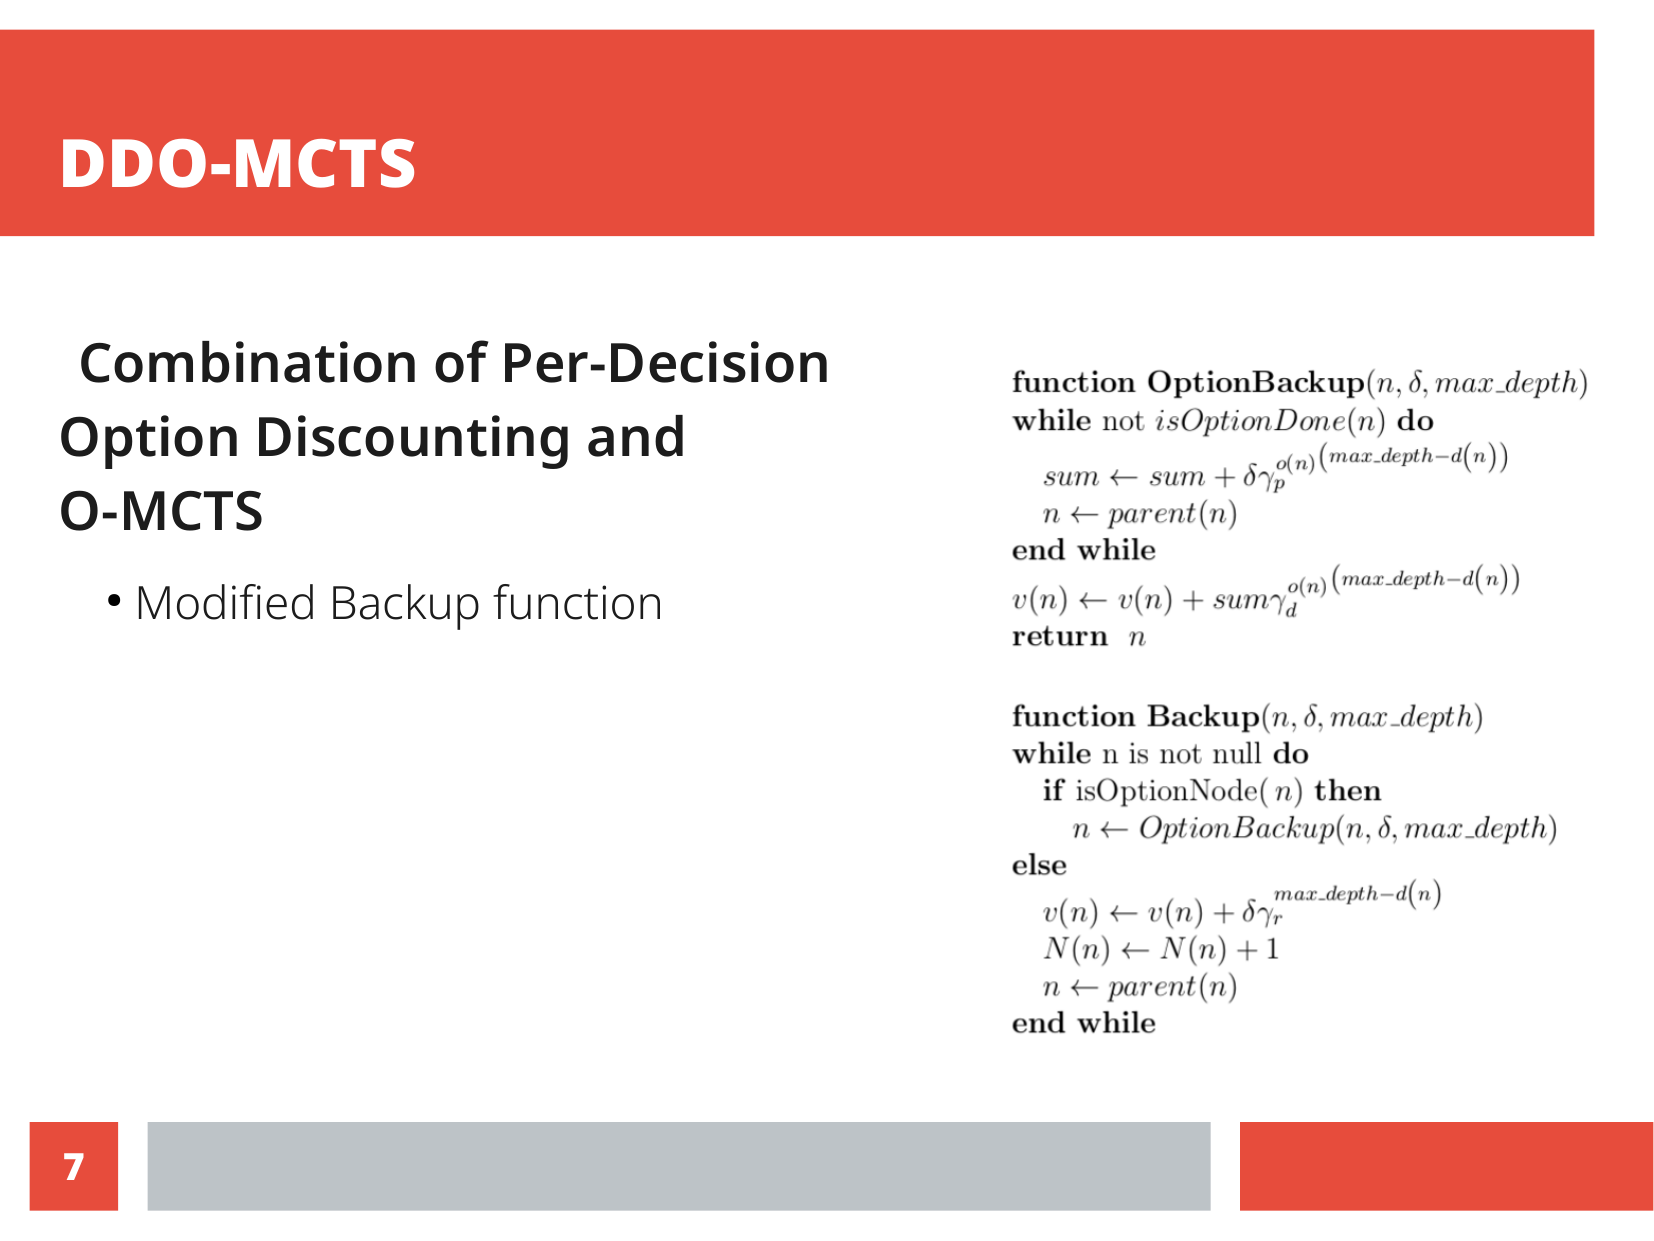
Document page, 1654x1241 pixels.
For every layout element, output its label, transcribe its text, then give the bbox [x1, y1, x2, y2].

list Combination of Per-Decision Option Discounting and O-MCTS Modified Backup function [59, 324, 961, 1093]
title DDO-MCTS [59, 59, 1595, 207]
picture [1005, 359, 1597, 1047]
